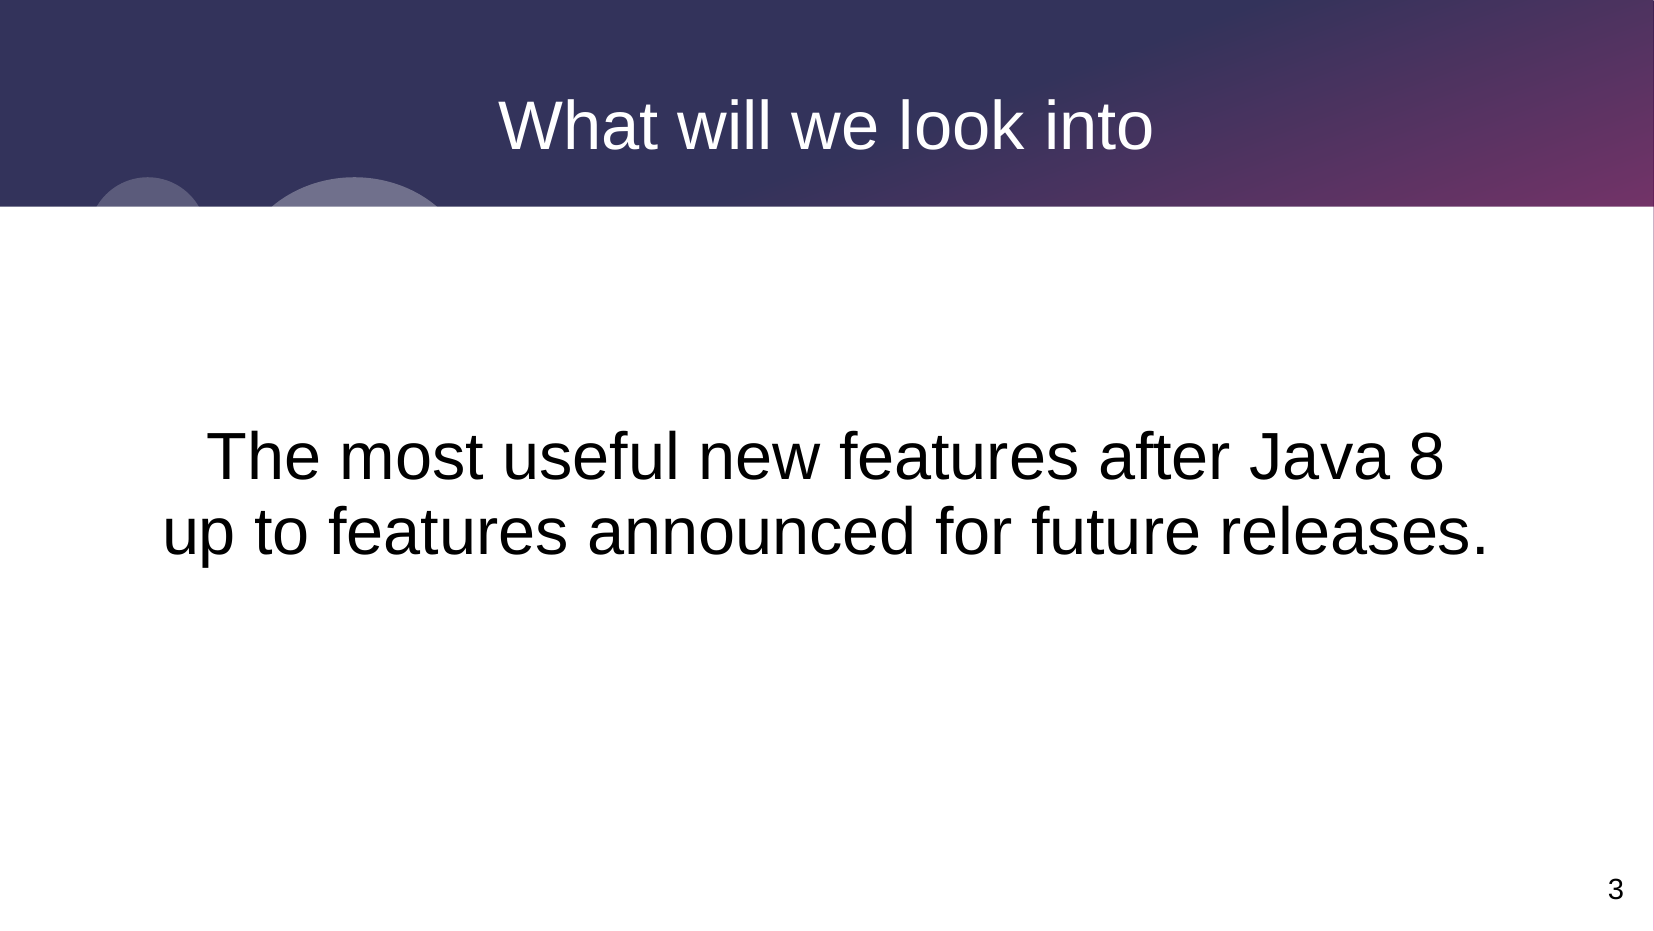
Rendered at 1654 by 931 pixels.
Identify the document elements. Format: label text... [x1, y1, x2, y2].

title What will we look into [88, 44, 1565, 207]
subtitle The most useful new features after Java 8 up to features announced for future releases. [88, 236, 1565, 827]
